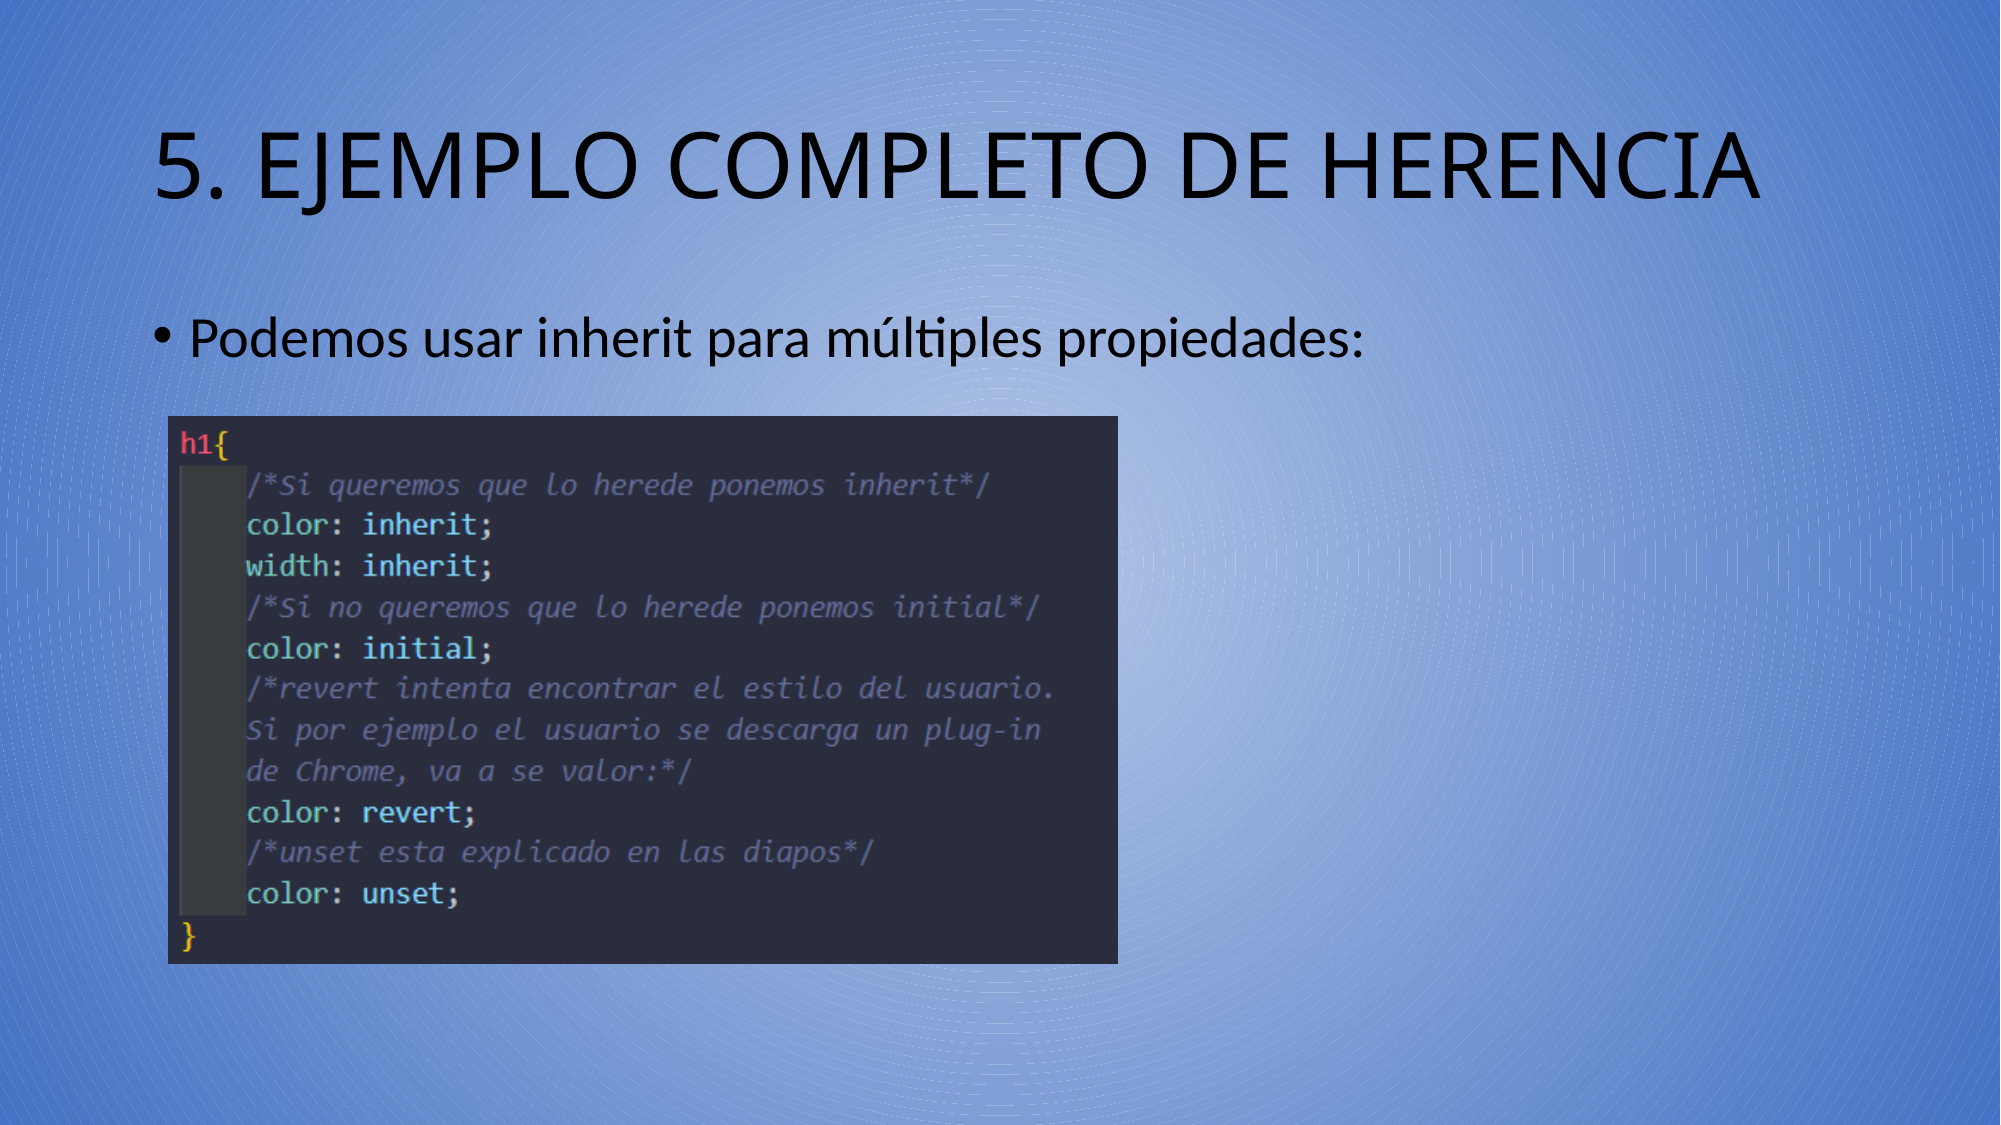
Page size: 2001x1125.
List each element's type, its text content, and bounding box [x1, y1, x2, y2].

title 5. EJEMPLO COMPLETO DE HERENCIA [137, 59, 1863, 278]
list Podemos usar inherit para múltiples propiedades: [137, 299, 1863, 1014]
picture [168, 416, 1118, 964]
